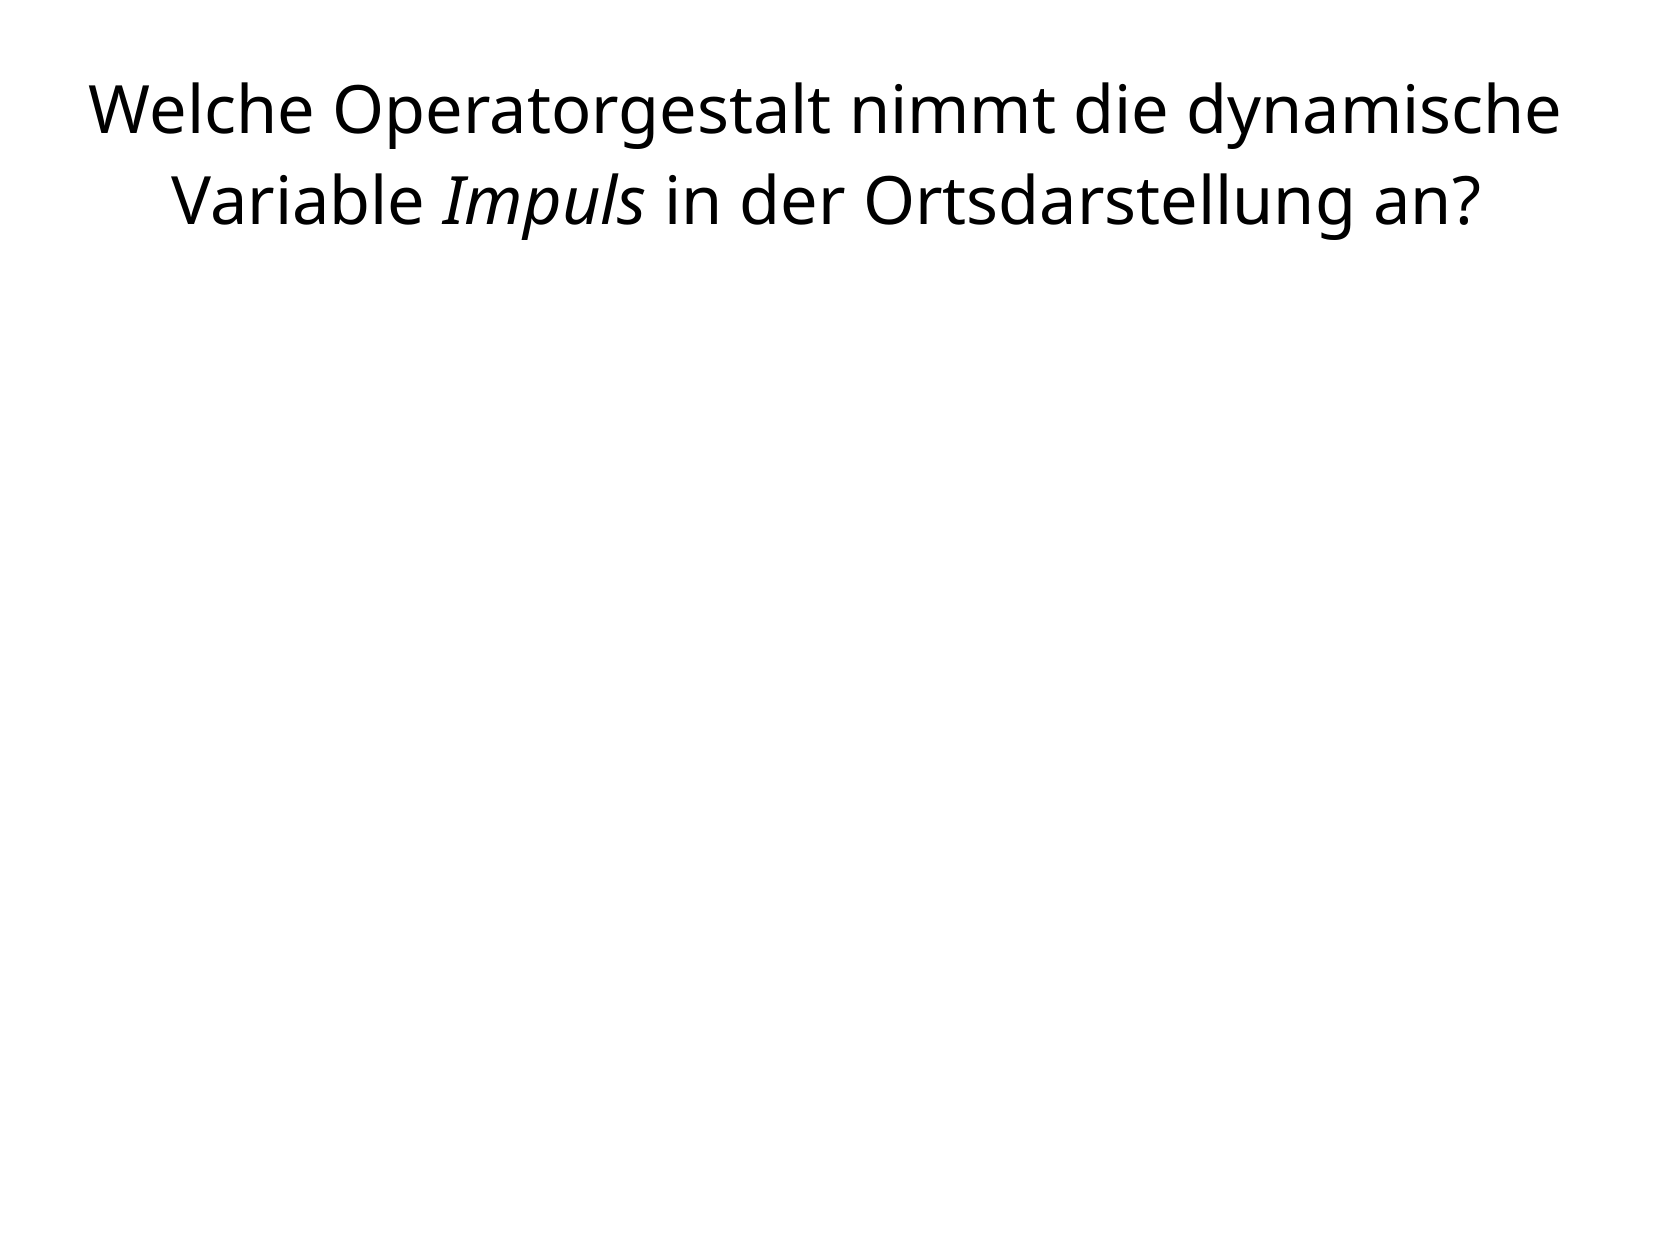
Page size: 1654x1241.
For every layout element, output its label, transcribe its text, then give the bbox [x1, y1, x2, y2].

title Welche Operatorgestalt nimmt die dynamische Variable Impuls in der Ortsdarstellung an? [82, 49, 1571, 257]
